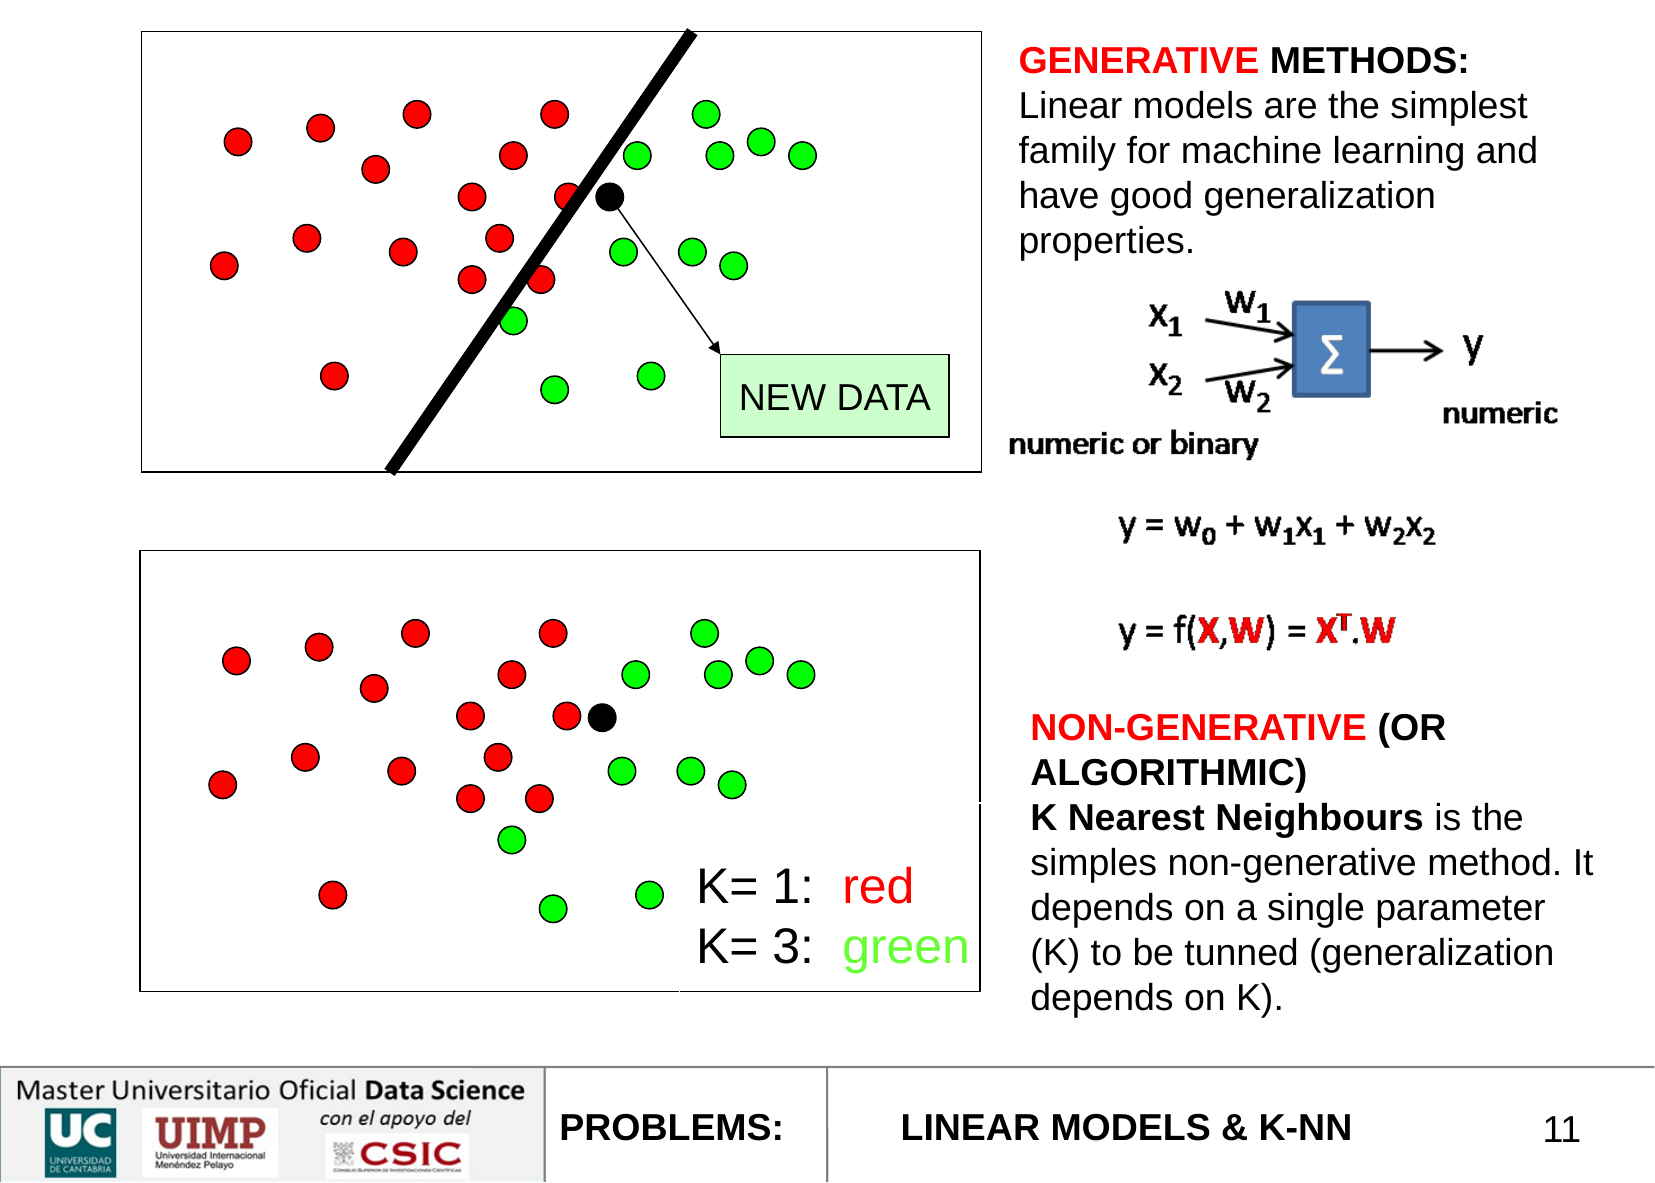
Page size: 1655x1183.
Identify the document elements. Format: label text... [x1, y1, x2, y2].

picture [986, 253, 1579, 696]
text_box <number> [1474, 1095, 1597, 1159]
picture [0, 1068, 543, 1182]
text_box GENERATIVE METHODS: Linear models are the simplest family for machine learning and have good generalization properties. [1003, 28, 1607, 254]
text_box LINEAR MODELS & K-NN [885, 1095, 1486, 1148]
text_box [398, 31, 982, 473]
text_box NON-GENERATIVE (OR ALGORITHMIC) K Nearest Neighbours is the simples non-generative method. It depends on a single parameter (K) to be tunned (generalization depends on K). [1015, 695, 1618, 1004]
text_box [140, 550, 980, 992]
text_box K= 1: red K= 3: green [679, 803, 1052, 1024]
text_box [141, 31, 684, 473]
picture [546, 1069, 550, 1182]
text_box NEW DATA [720, 354, 950, 437]
